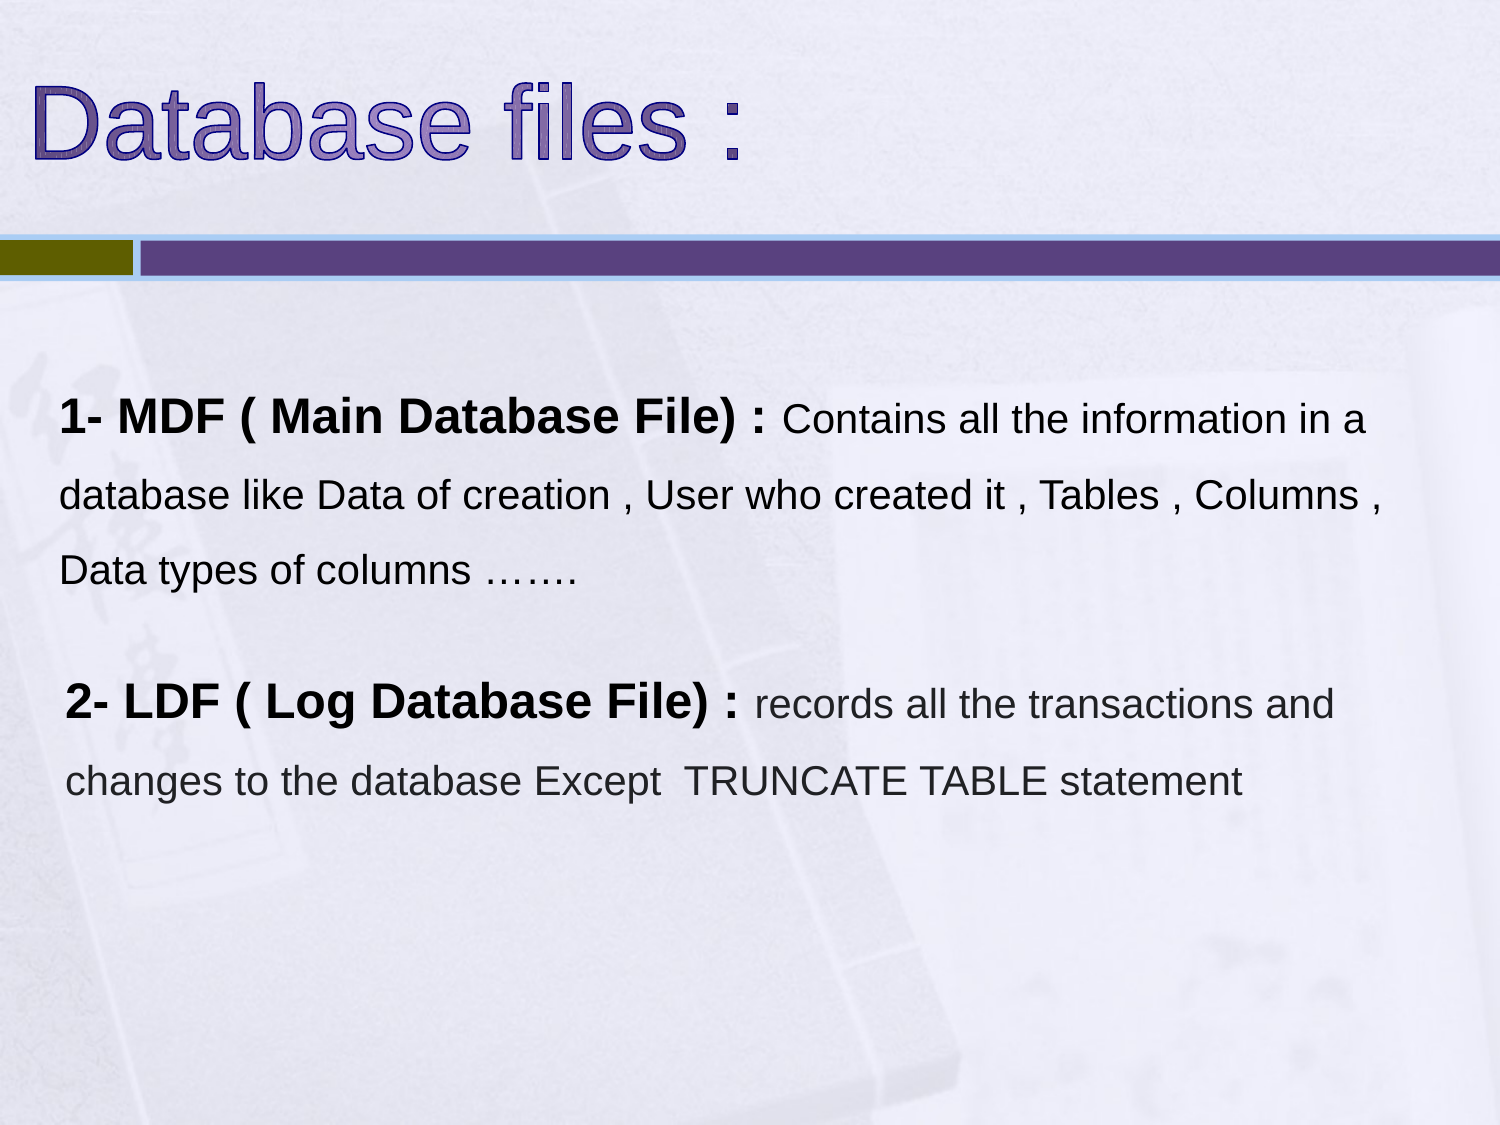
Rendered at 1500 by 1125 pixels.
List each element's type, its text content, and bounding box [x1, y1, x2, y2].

text_box Database files : [162, 91, 189, 160]
text_box Database files : [639, 102, 686, 160]
text_box Database files : [310, 102, 364, 160]
text_box Database files : [107, 102, 161, 160]
text_box Database files : [254, 82, 302, 160]
text_box Database files : [562, 82, 572, 159]
text_box Database files : [504, 82, 533, 159]
text_box Database files : [366, 102, 413, 160]
picture [0, 0, 1500, 234]
text_box Database files : [583, 102, 633, 160]
picture [0, 282, 1500, 1125]
text_box 1- MDF ( Main Database File) : Contains all the information in a database like Data of creation , User who created it , Tables , Columns , Data types of columns ……. [43, 338, 1463, 684]
text_box Database files : [420, 102, 470, 160]
text_box Database files : [194, 102, 248, 160]
text_box 2- LDF ( Log Database File) : records all the transactions and changes to the database Except TRUNCATE TABLE statement [49, 623, 1469, 819]
text_box Database files : [539, 103, 549, 159]
text_box Database files : [35, 86, 98, 159]
